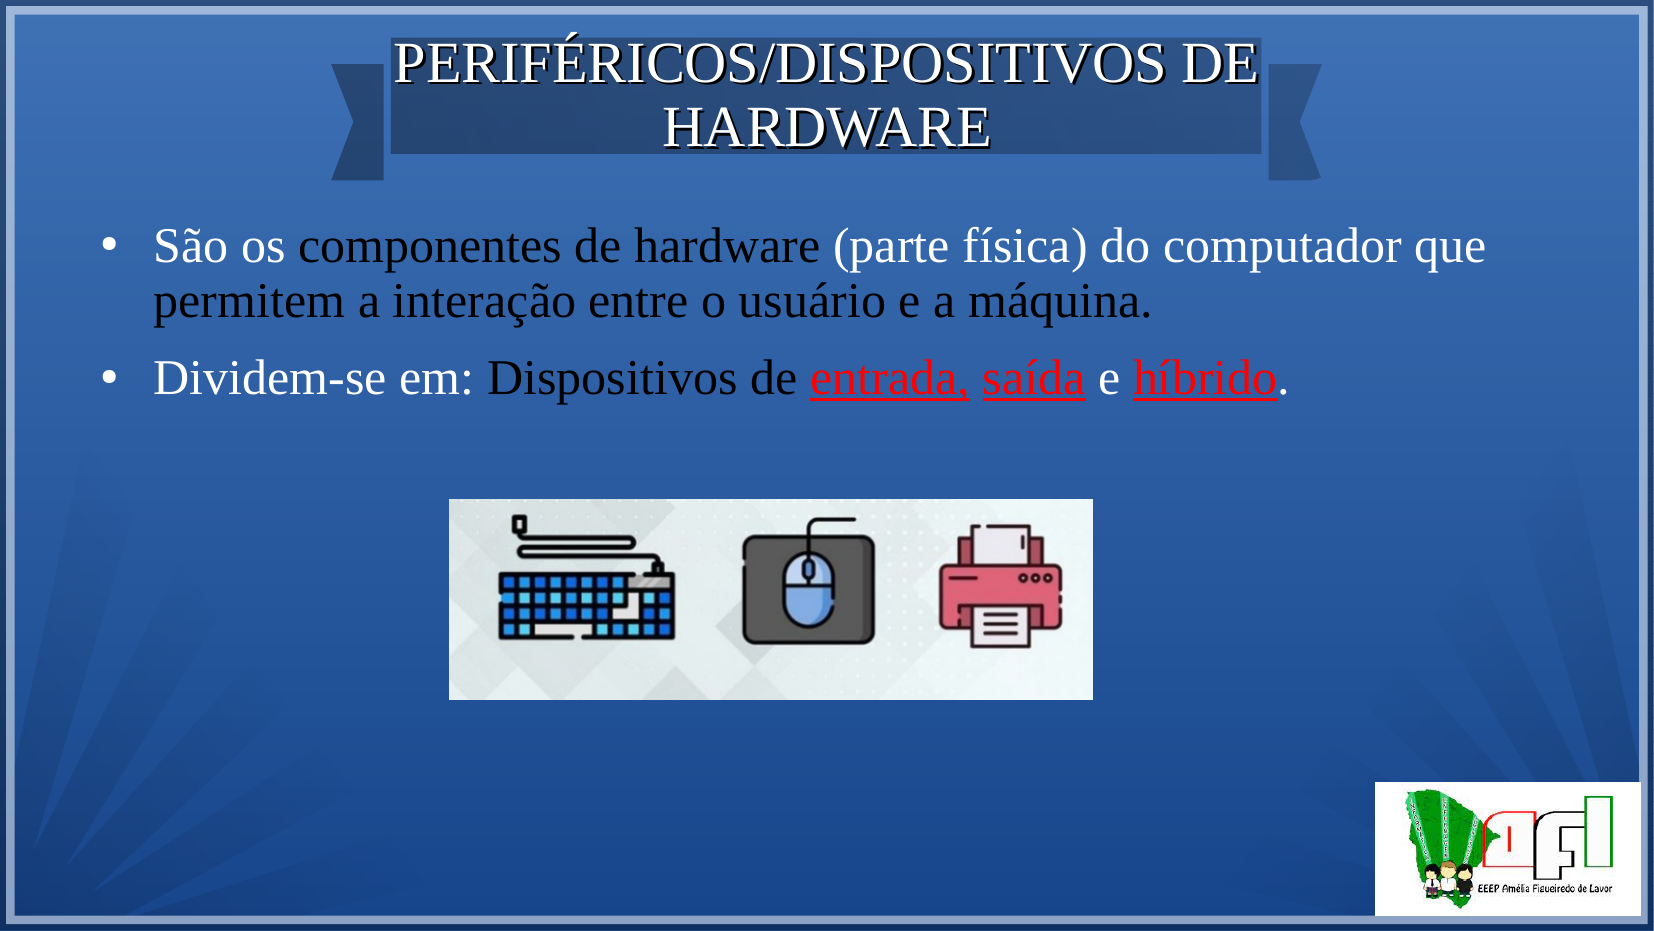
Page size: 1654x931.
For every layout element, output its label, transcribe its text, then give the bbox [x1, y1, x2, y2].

title PERIFÉRICOS/DISPOSITIVOS DE HARDWARE [389, 29, 1264, 160]
picture [449, 499, 1093, 700]
list São os componentes de hardware (parte física) do computador que permitem a interação entre o usuário e a máquina. Dividem-se em: Dispositivos de entrada, saída e híbrido. [82, 217, 1571, 475]
picture [1375, 782, 1641, 916]
